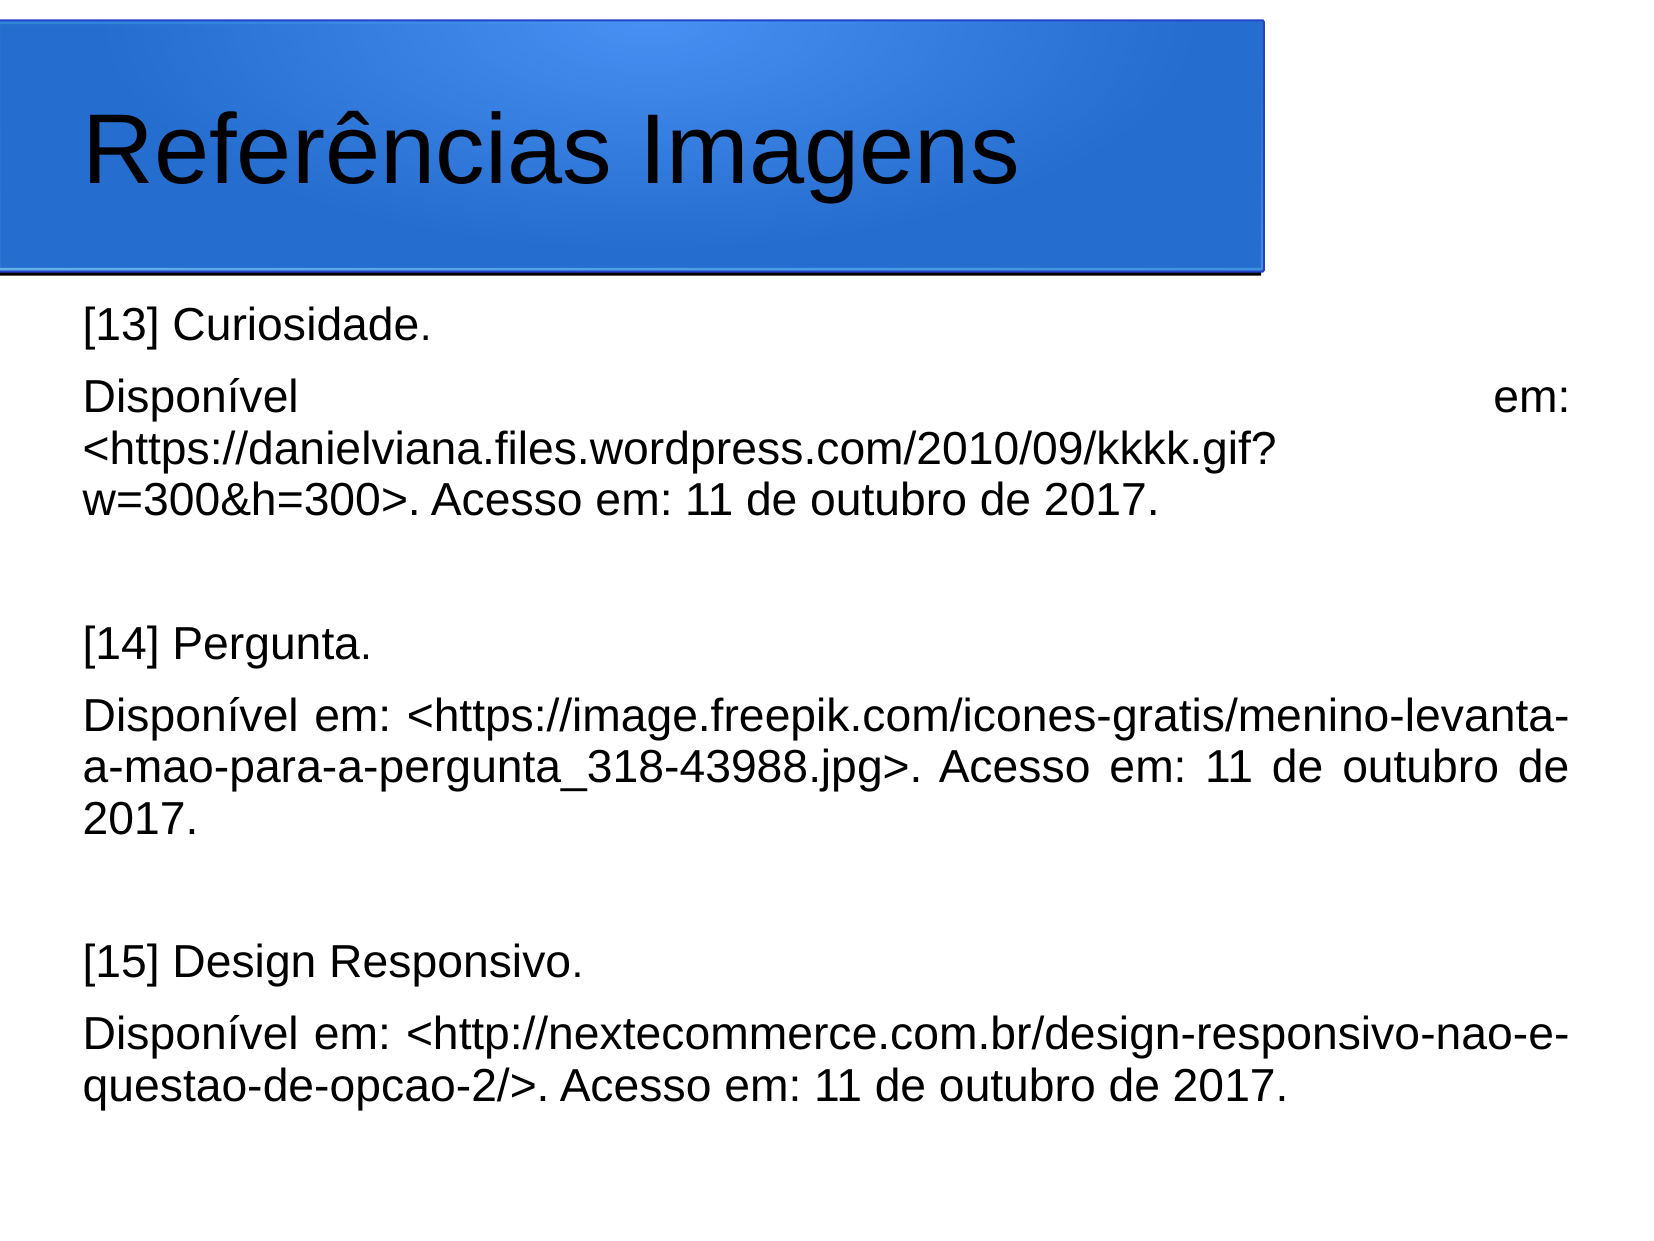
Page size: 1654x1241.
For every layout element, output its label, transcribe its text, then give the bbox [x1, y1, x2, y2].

list [13] Curiosidade. Disponível em: <https://danielviana.files.wordpress.com/2010/09/kkkk.gif?w=300&h=300>. Acesso em: 11 de outubro de 2017. [14] Pergunta. Disponível em: <https://image.freepik.com/icones-gratis/menino-levanta-a-mao-para-a-pergunta_318-43988.jpg>. Acesso em: 11 de outubro de 2017. [15] Design Responsivo. Disponível em: <http://nextecommerce.com.br/design-responsivo-nao-e-questao-de-opcao-2/>. Acesso em: 11 de outubro de 2017. [82, 299, 1571, 1123]
title Referências Imagens [82, 47, 1235, 252]
